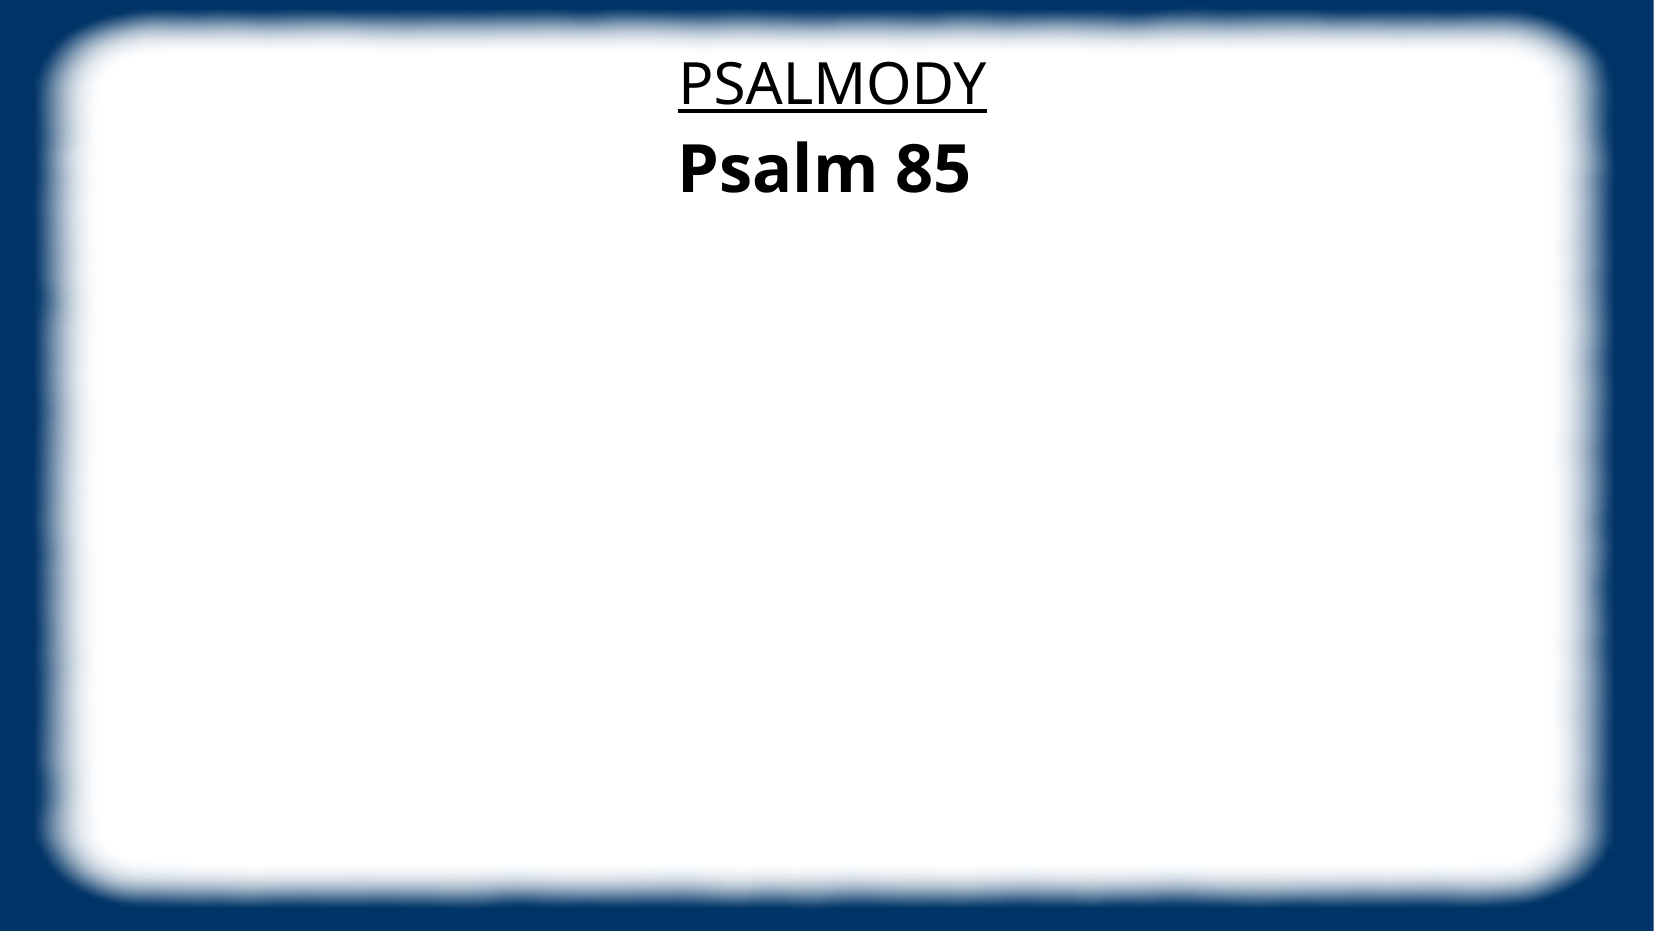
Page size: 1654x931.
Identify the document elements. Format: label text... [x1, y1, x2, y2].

text_box PSALMODY Psalm 85 [75, 34, 1591, 216]
picture [0, 0, 1654, 931]
